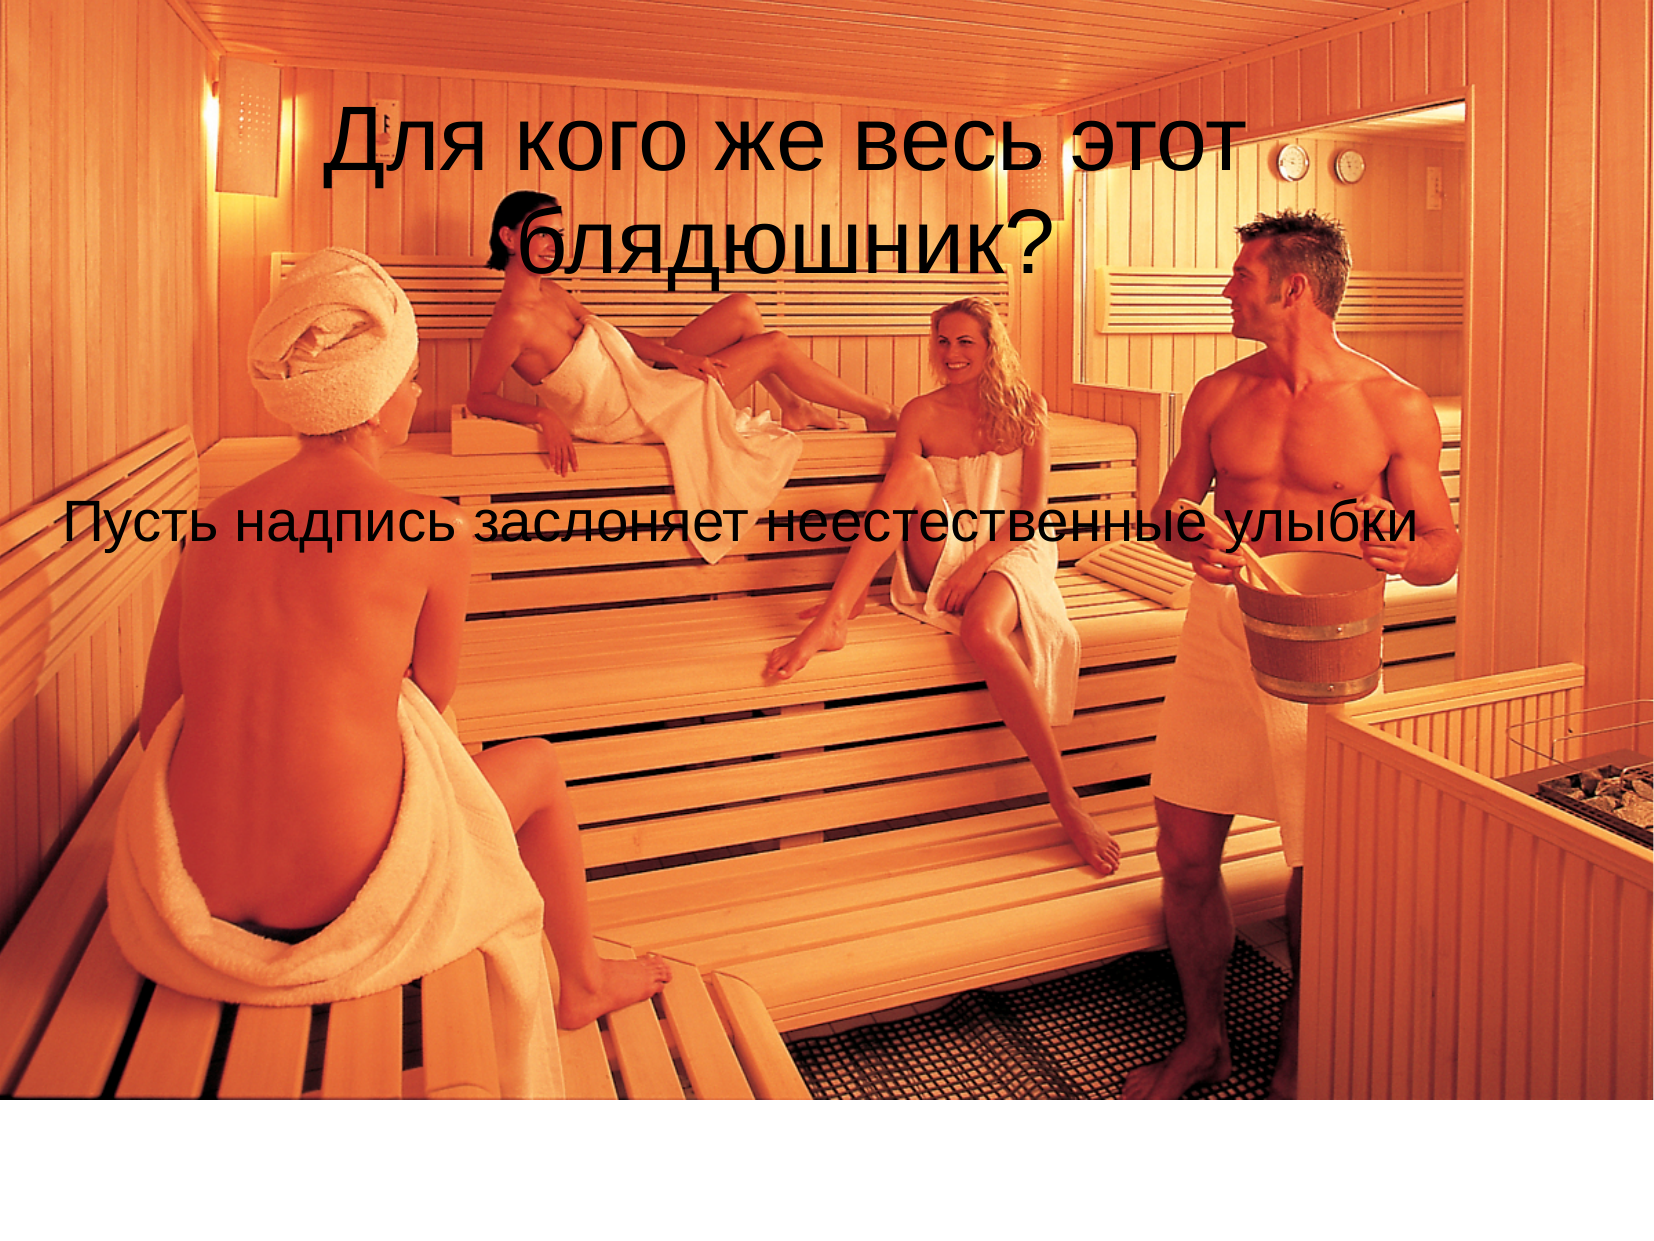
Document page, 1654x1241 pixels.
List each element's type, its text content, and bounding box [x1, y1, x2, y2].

picture [0, 0, 1654, 1100]
title Пусть надпись заслоняет неестественные улыбки [0, 417, 1486, 625]
title Для кого же весь этот блядюшник? [41, 87, 1531, 396]
